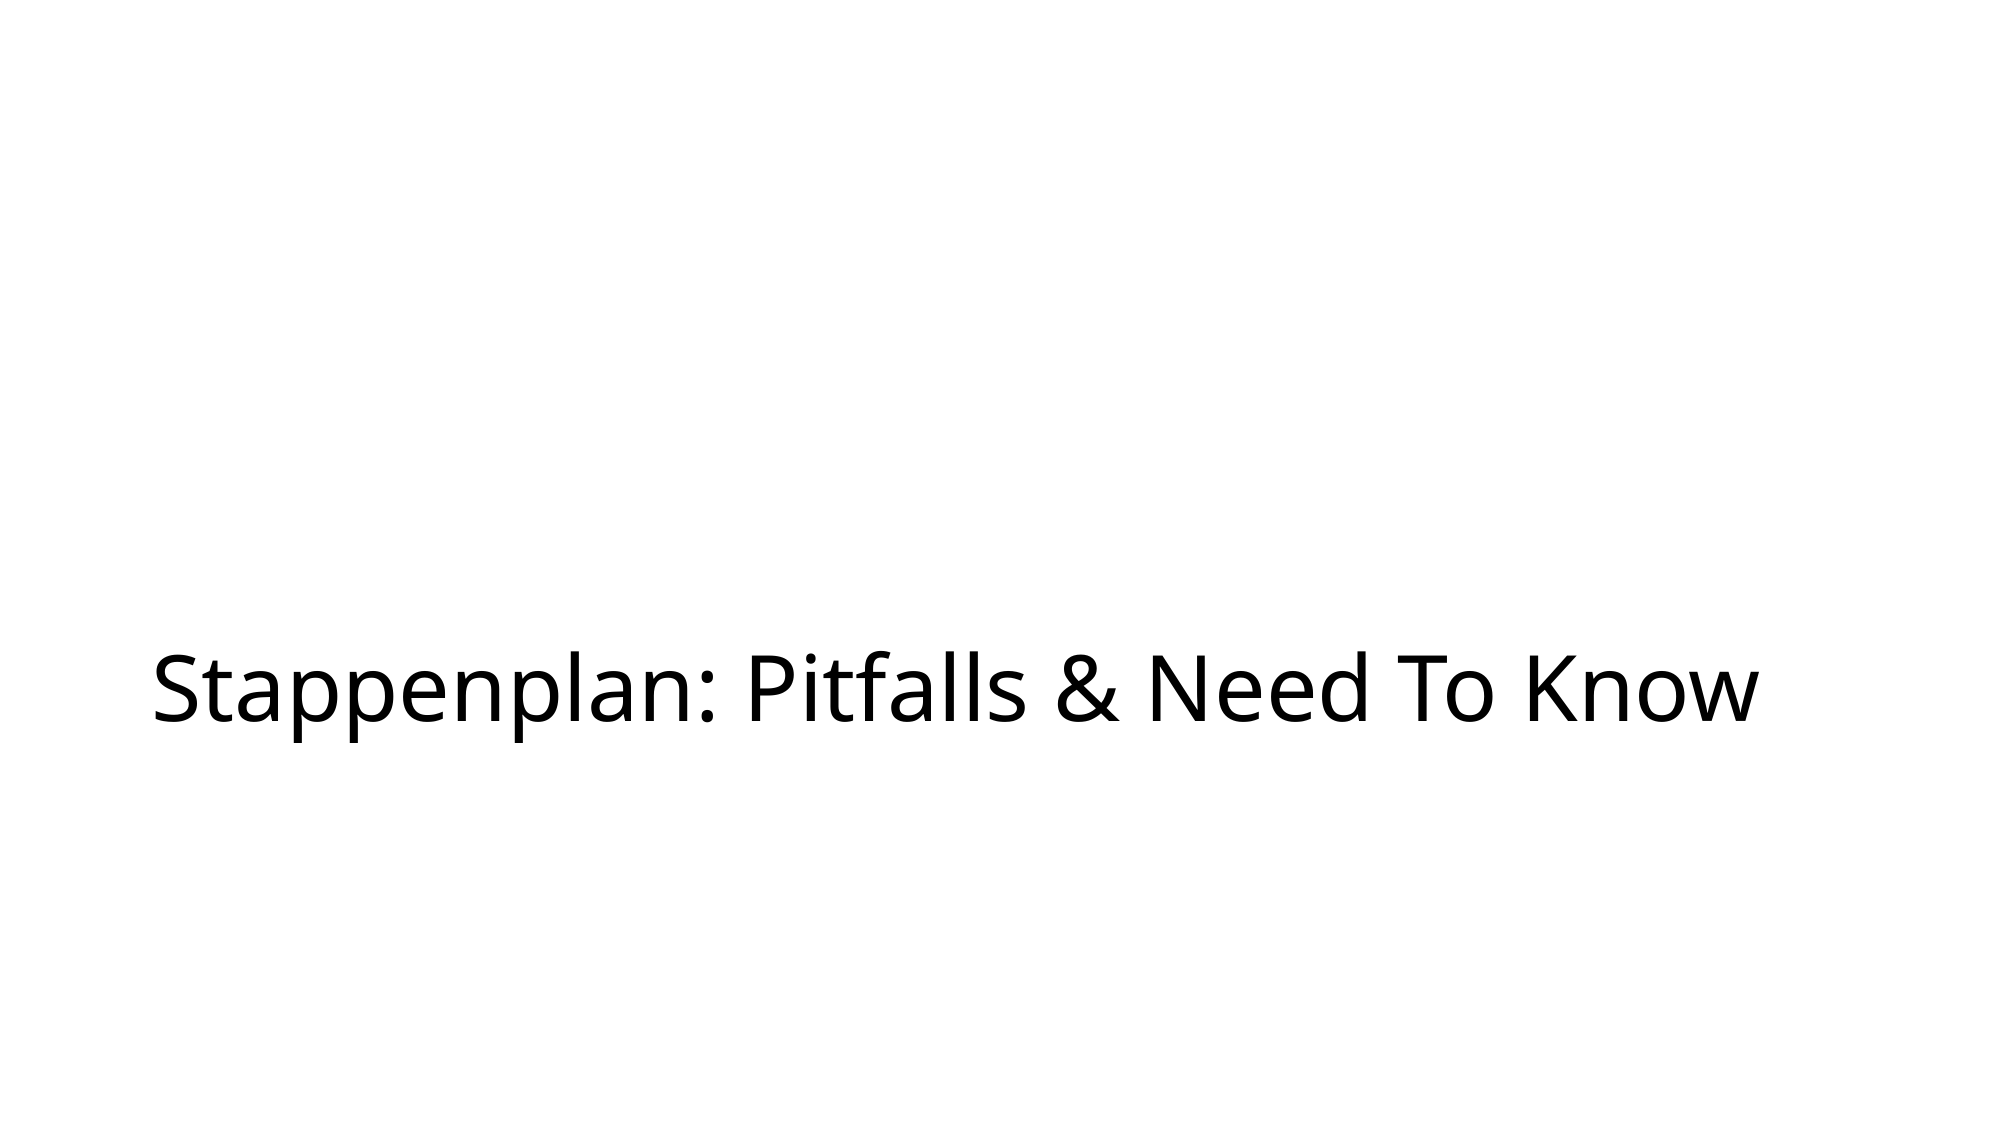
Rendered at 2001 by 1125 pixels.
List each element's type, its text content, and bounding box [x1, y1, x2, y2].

title Stappenplan: Pitfalls & Need To Know [136, 280, 1862, 749]
